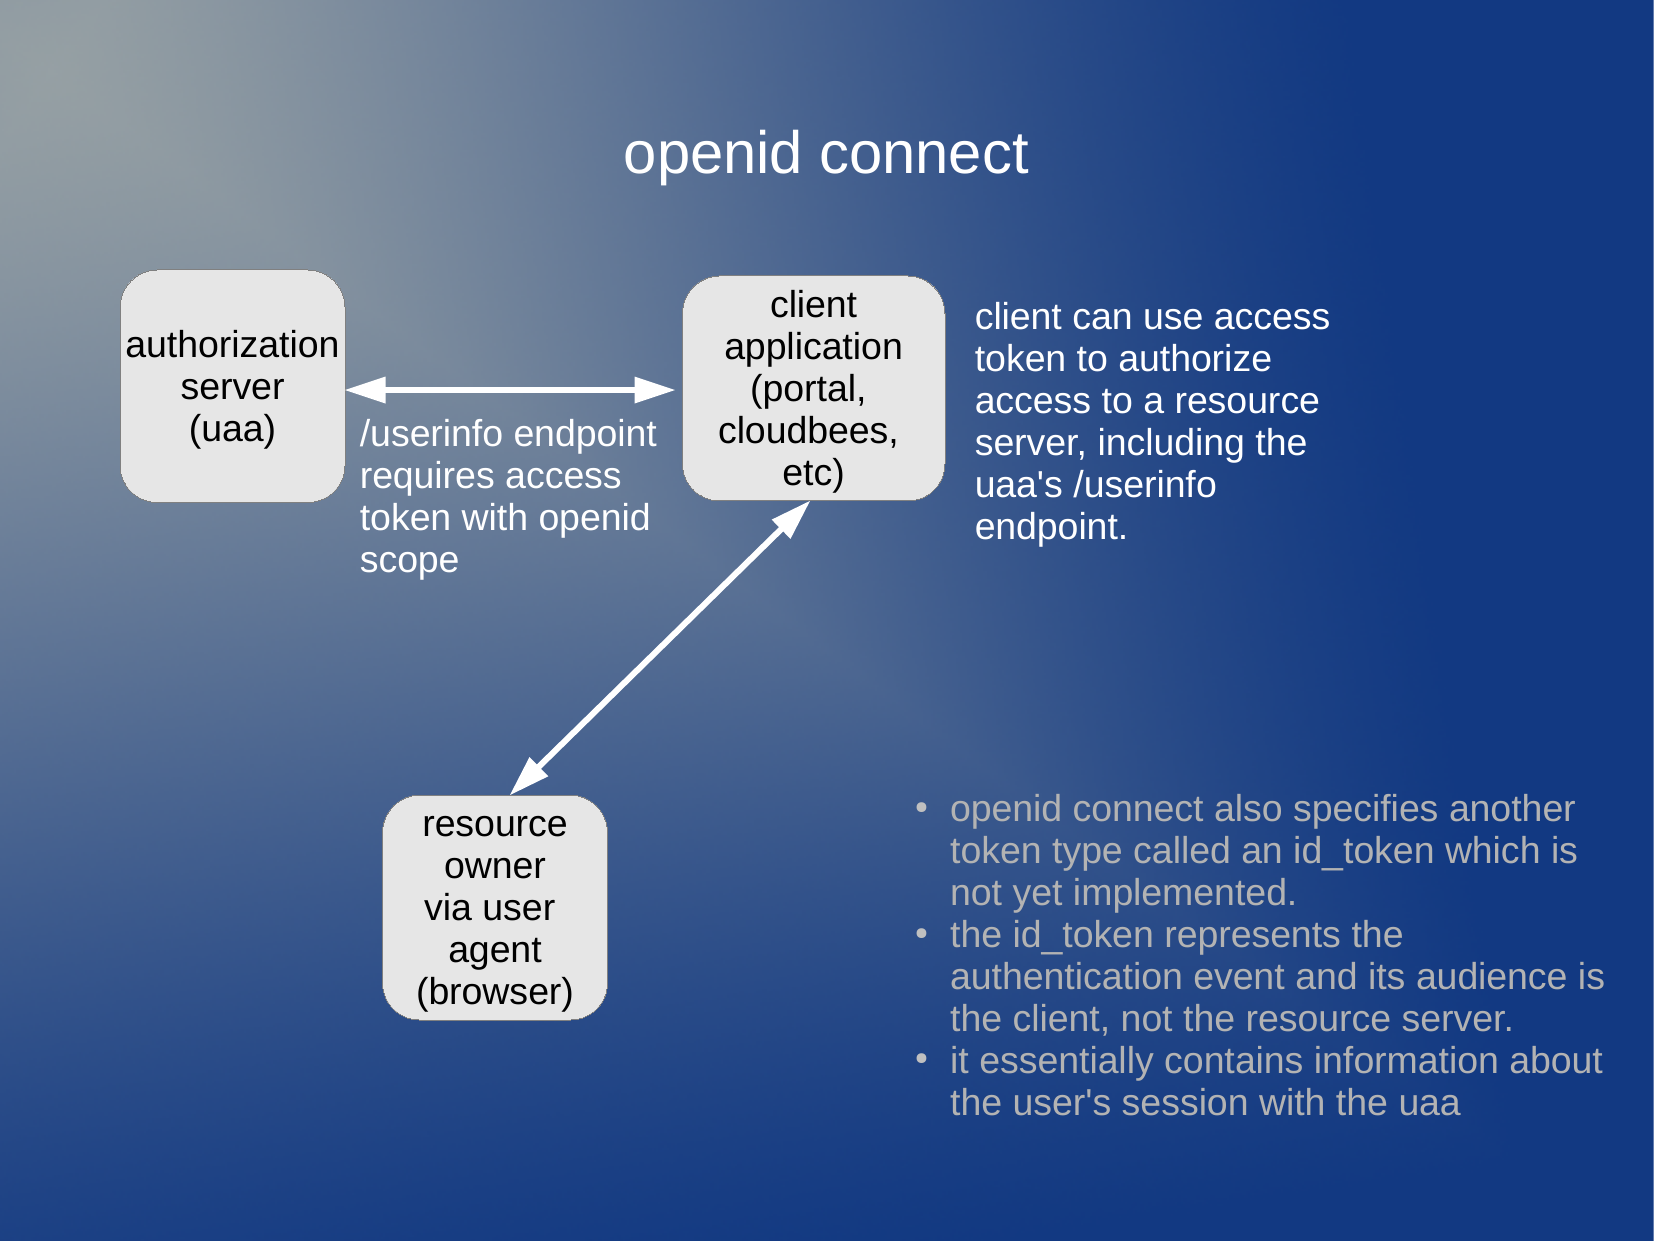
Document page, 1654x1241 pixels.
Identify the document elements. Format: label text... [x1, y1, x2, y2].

text_box resource owner via user agent (browser) [382, 795, 608, 1021]
text_box client can use access token to authorize access to a resource server, including the uaa's /userinfo endpoint. [960, 288, 1351, 556]
text_box openid connect also specifies another token type called an id_token which is not yet implemented. the id_token represents the authentication event and its audience is the client, not the resource server. it essentially contains information about the user's session with the uaa [900, 780, 1636, 1206]
text_box /userinfo endpoint requires access token with openid scope [345, 405, 736, 588]
picture [0, 0, 1654, 1241]
text_box client application (portal, cloudbees, etc) [682, 275, 946, 501]
title openid connect [82, 49, 1571, 257]
text_box authorization server (uaa) [120, 269, 346, 503]
